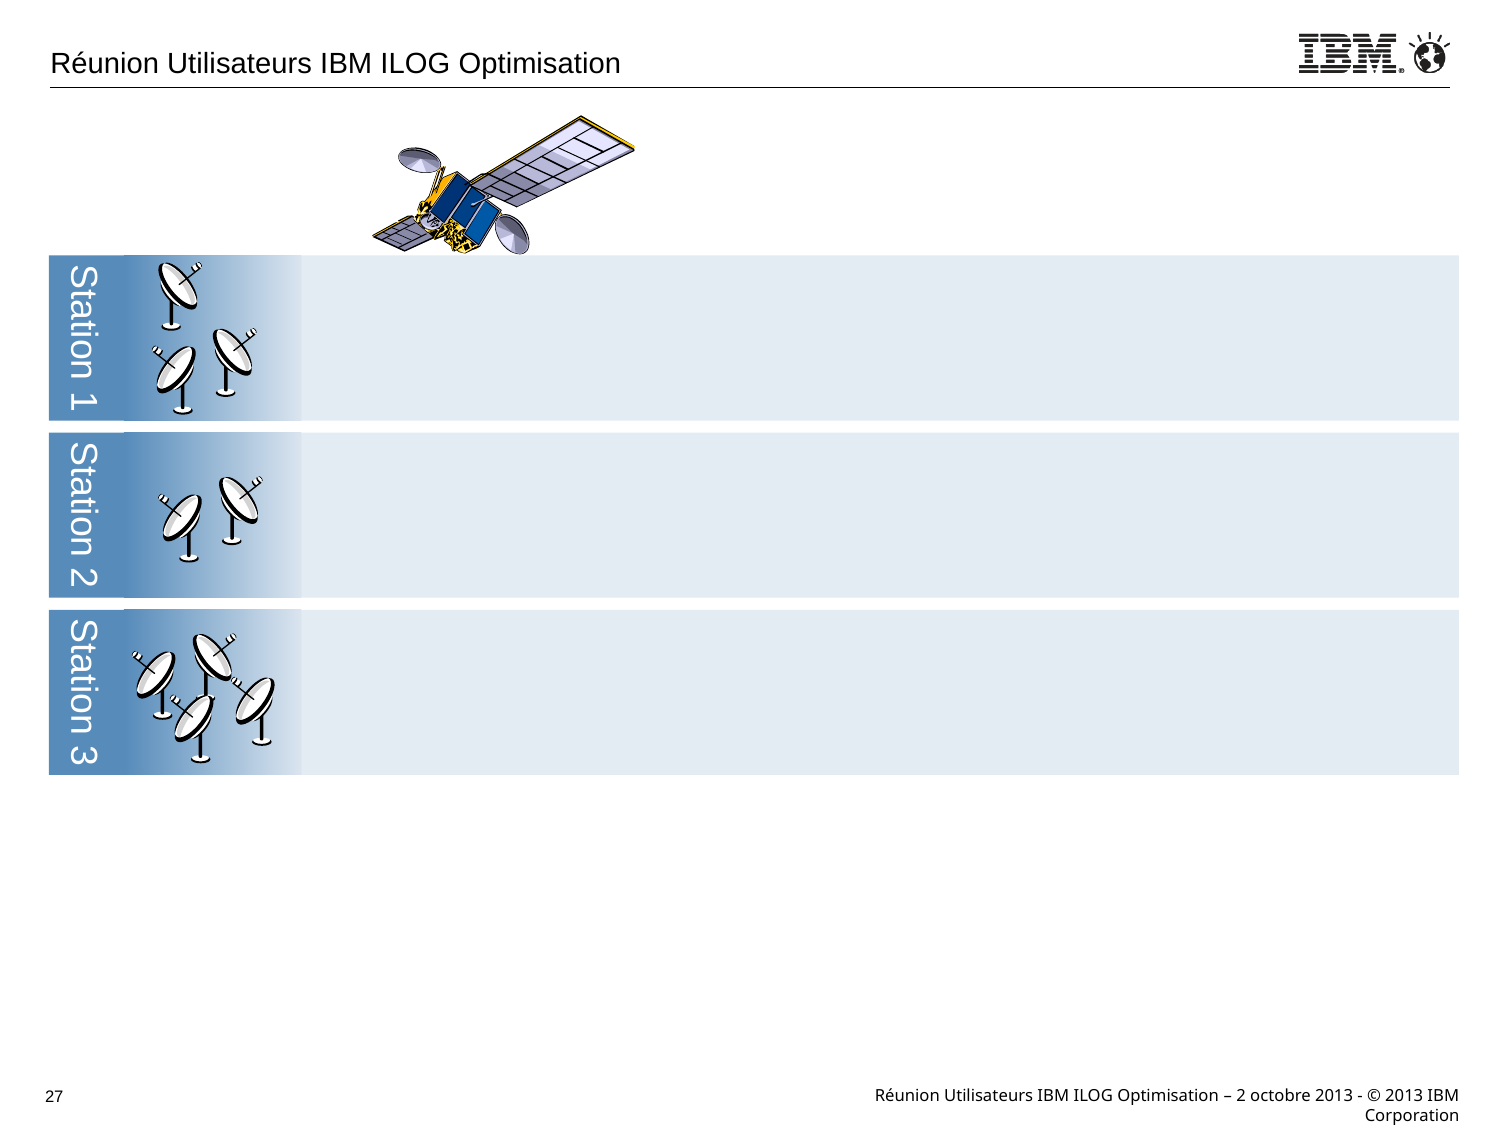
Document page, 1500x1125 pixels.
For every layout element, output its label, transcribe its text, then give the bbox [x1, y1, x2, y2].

picture [155, 492, 205, 563]
picture [210, 326, 260, 397]
text_box Station 2 [48, 432, 124, 598]
picture [128, 632, 278, 764]
text_box [124, 255, 1459, 421]
picture [1299, 32, 1450, 73]
text_box Station 3 [48, 609, 124, 775]
text_box [124, 609, 1459, 775]
text_box [124, 432, 1459, 598]
picture [148, 344, 199, 415]
picture [155, 260, 205, 331]
picture [372, 113, 637, 255]
text_box Station 1 [48, 255, 124, 421]
picture [216, 474, 266, 546]
